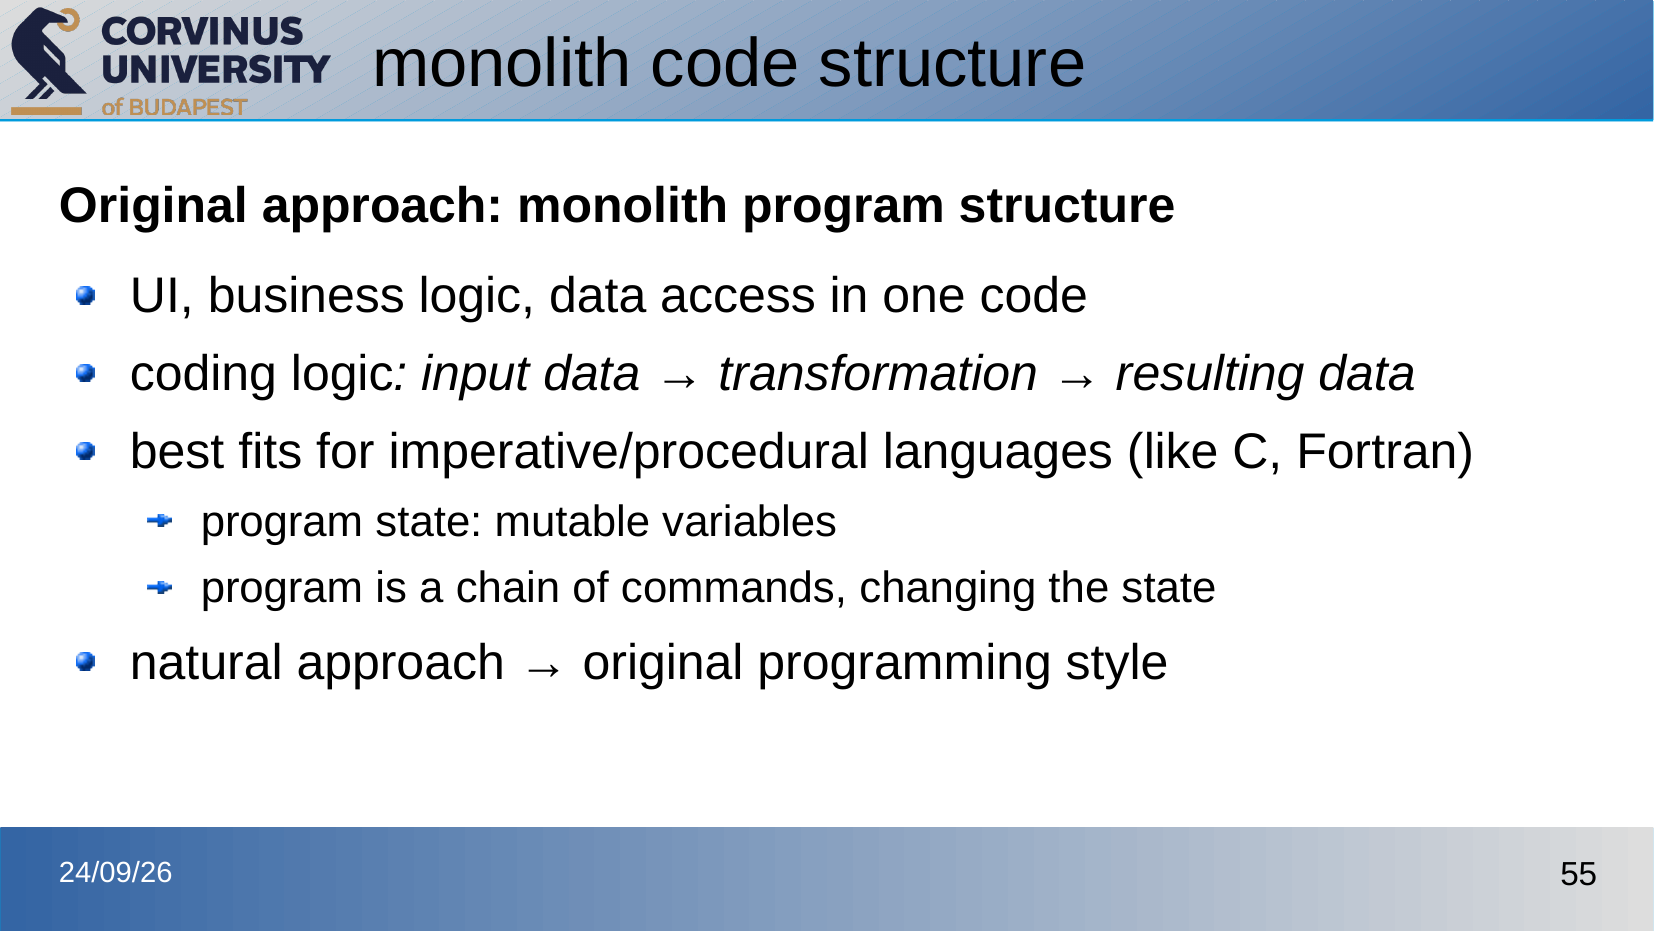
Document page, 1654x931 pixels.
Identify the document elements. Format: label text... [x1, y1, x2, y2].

list Original approach: monolith program structure UI, business logic, data access in one code coding logic: input data → transformation → resulting data best fits for imperative/procedural languages (like C, Fortran) program state: mutable variables program is a chain of commands, changing the state natural approach → original programming style [59, 177, 1595, 768]
title monolith code structure [372, 23, 1625, 103]
picture [11, 7, 331, 115]
